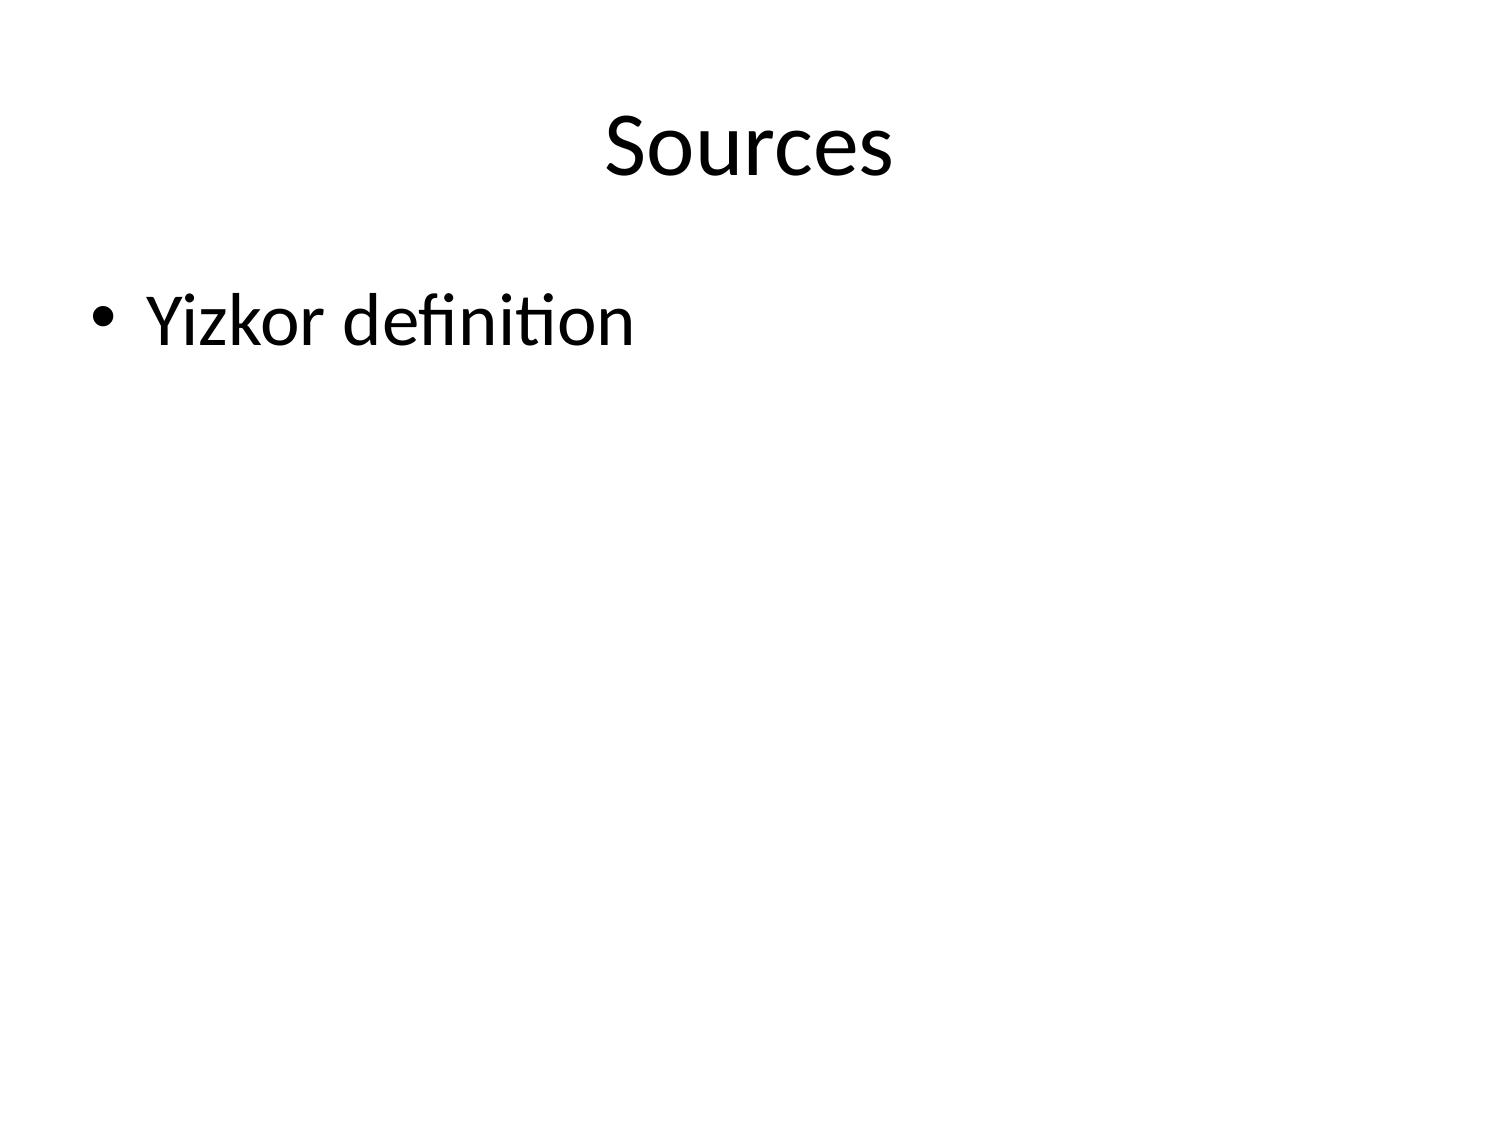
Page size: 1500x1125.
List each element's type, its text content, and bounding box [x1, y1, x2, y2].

title Sources [75, 45, 1425, 233]
list Yizkor definition [75, 262, 1425, 1005]
